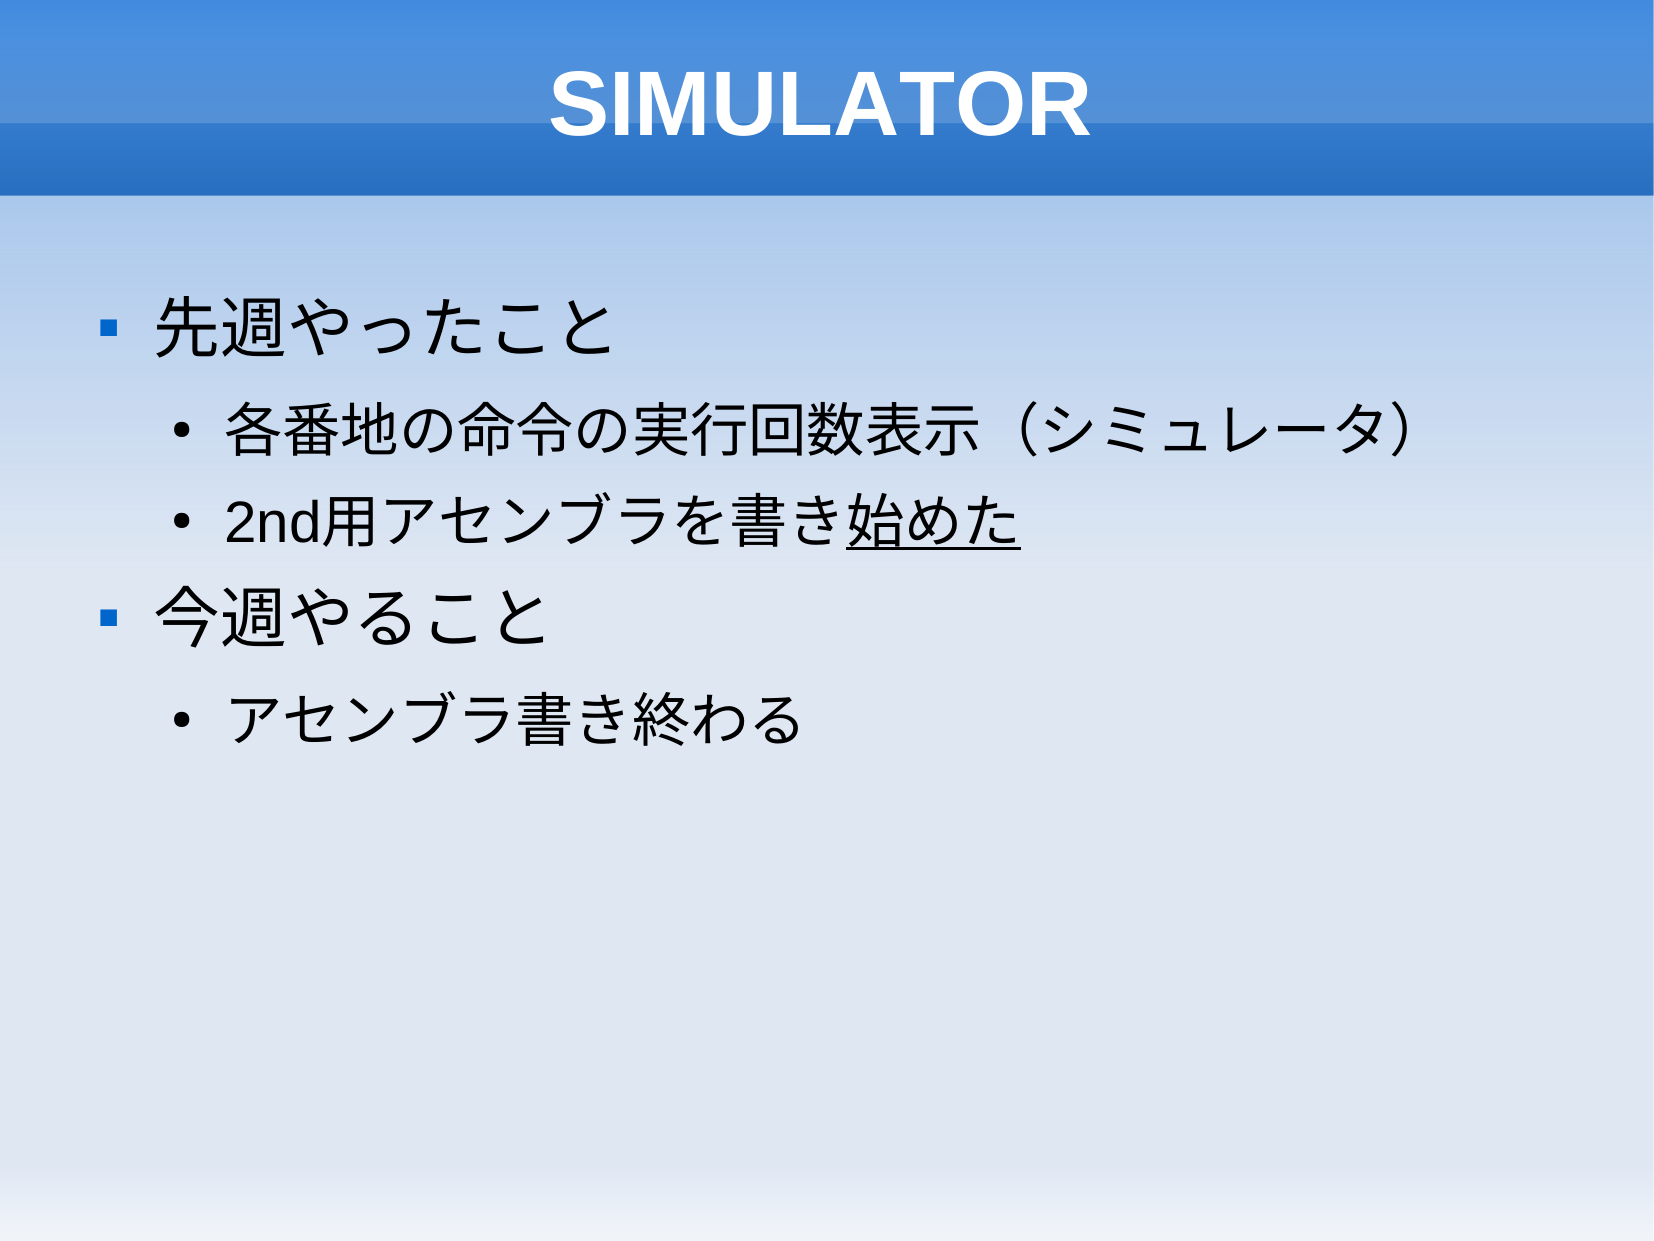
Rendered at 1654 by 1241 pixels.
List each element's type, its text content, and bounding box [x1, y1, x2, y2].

title SIMULATOR [76, 0, 1565, 208]
list 先週やったこと 各番地の命令の実行回数表示（シミュレータ） 2nd用アセンブラを書き始めた 今週やること アセンブラ書き終わる [82, 290, 1571, 1094]
picture [0, 0, 1654, 1241]
